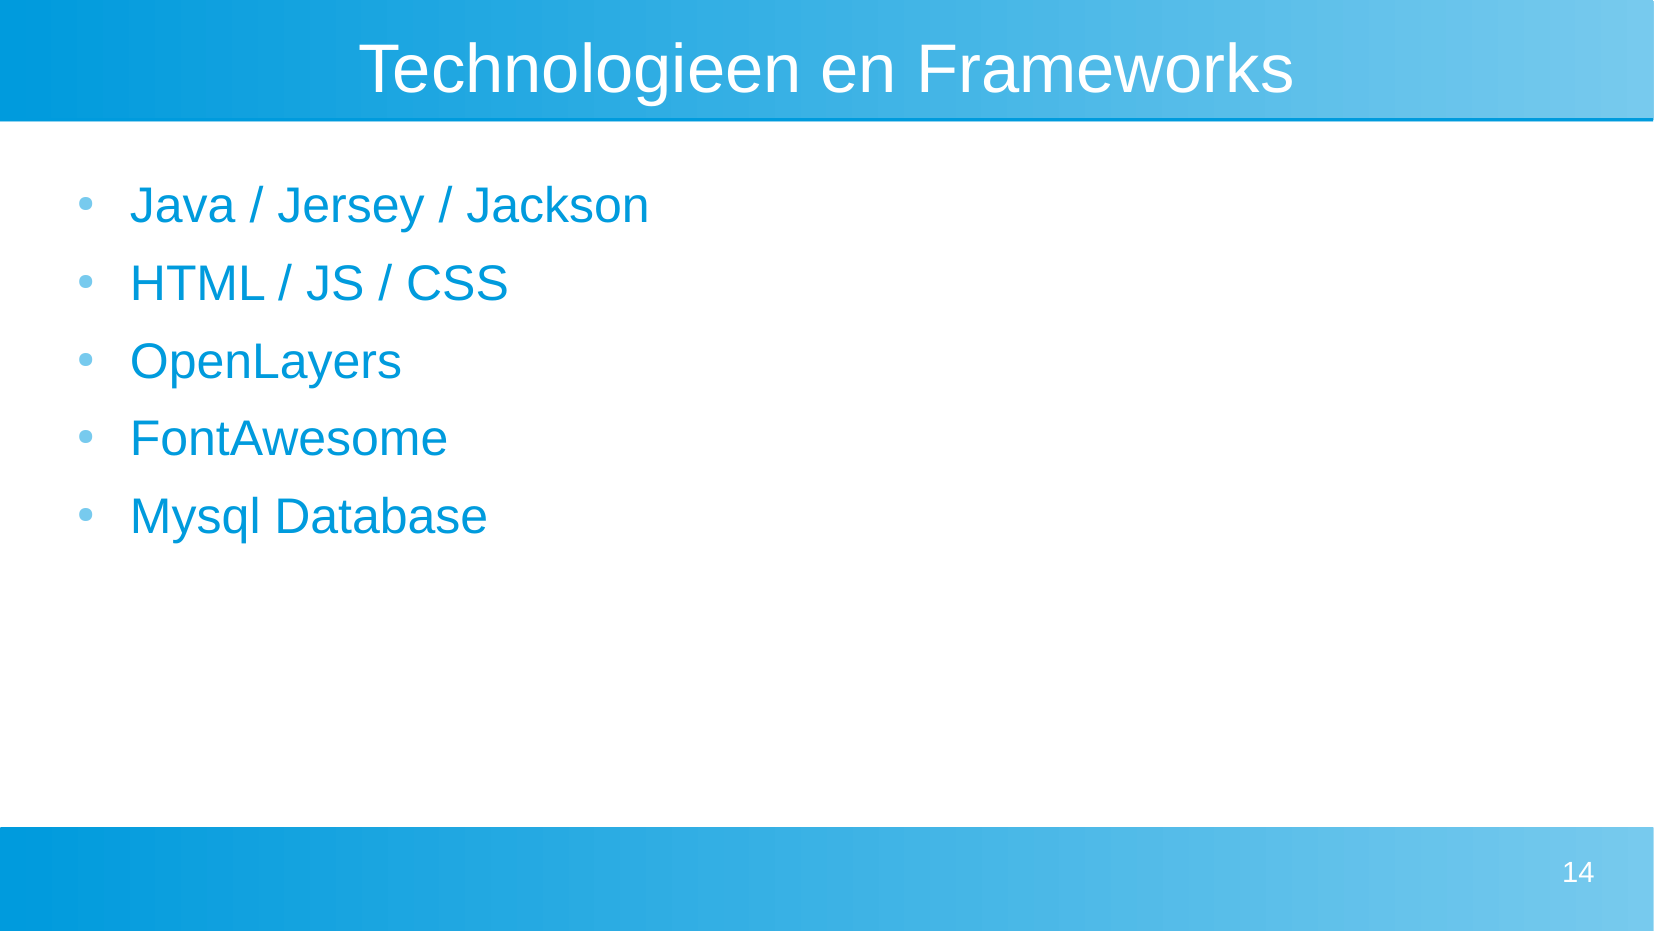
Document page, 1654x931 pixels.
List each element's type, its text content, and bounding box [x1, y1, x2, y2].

list Java / Jersey / Jackson HTML / JS / CSS OpenLayers FontAwesome Mysql Database [59, 177, 1595, 768]
title Technologieen en Frameworks [59, 29, 1595, 108]
